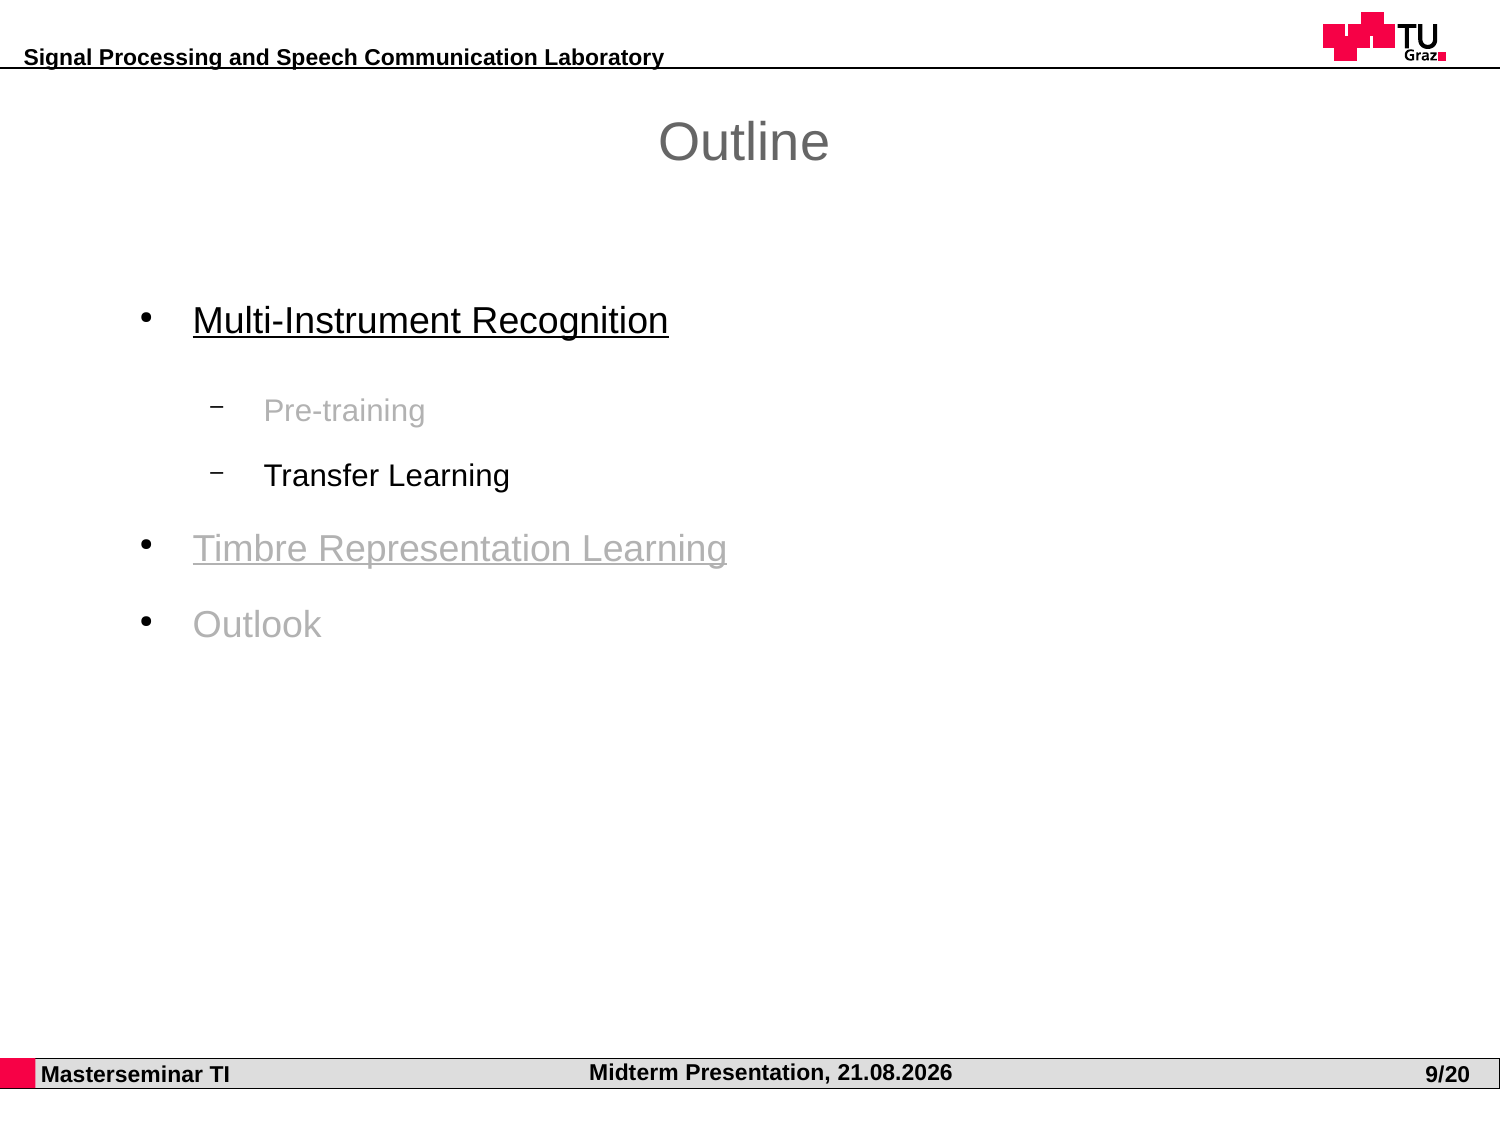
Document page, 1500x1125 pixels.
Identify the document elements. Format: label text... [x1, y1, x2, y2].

list Outline [107, 106, 1382, 201]
list Multi-Instrument Recognition Pre-training Transfer Learning Timbre Representation Learning Outlook [107, 266, 1382, 787]
